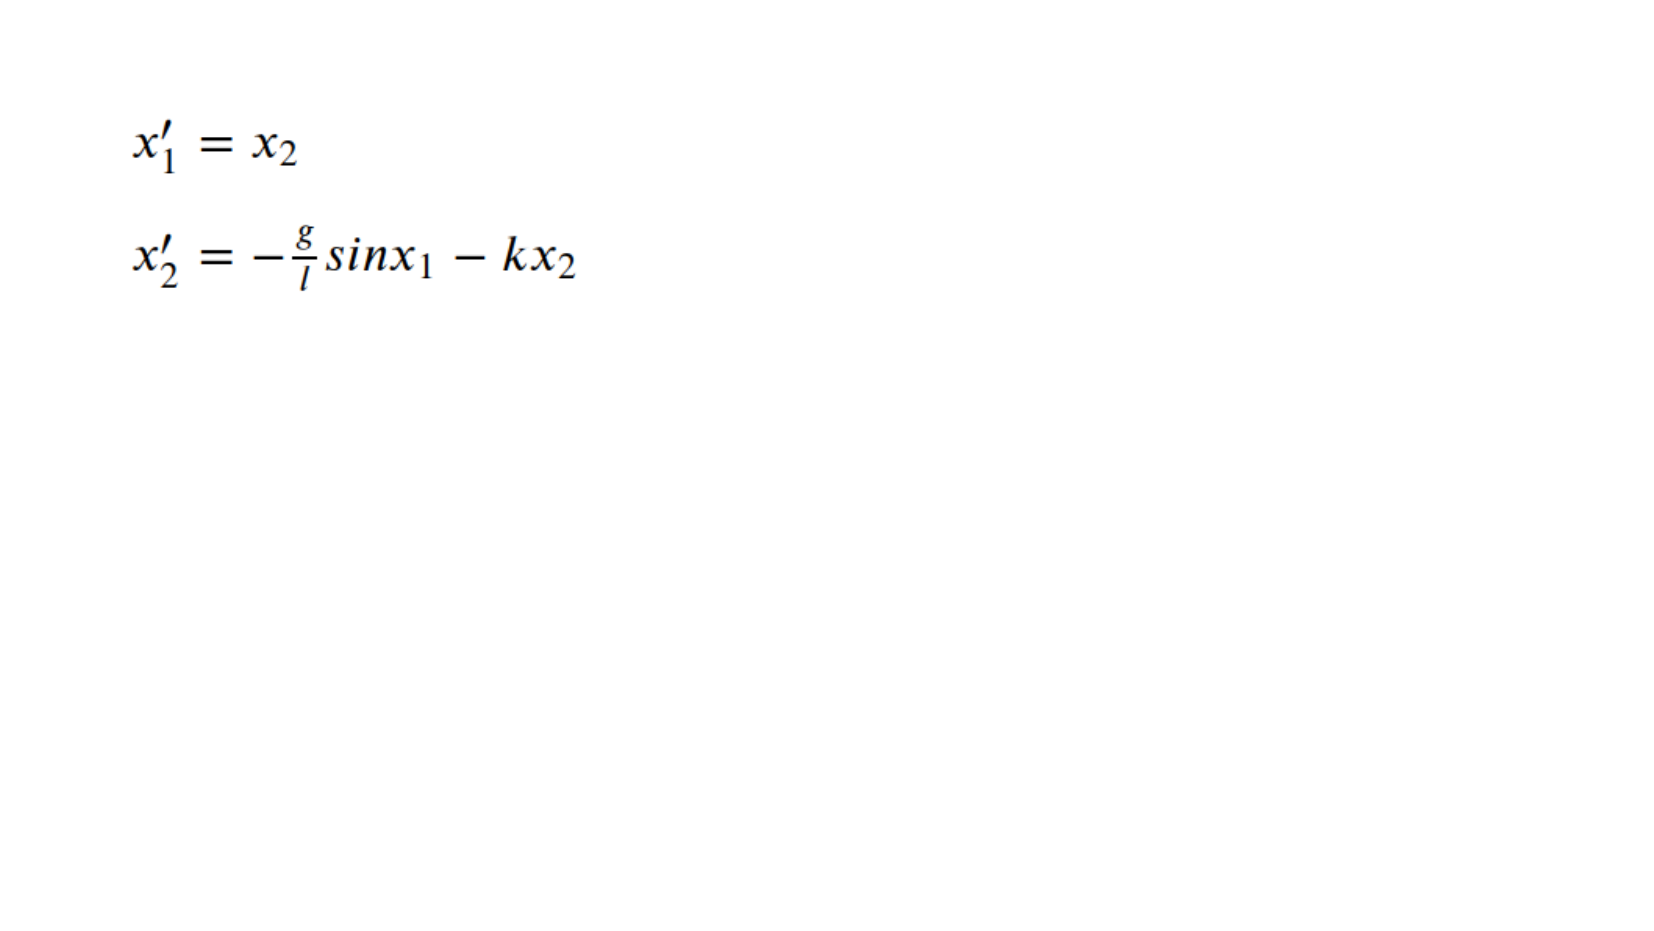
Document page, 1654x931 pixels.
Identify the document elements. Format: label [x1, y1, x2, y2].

picture [97, 89, 619, 324]
